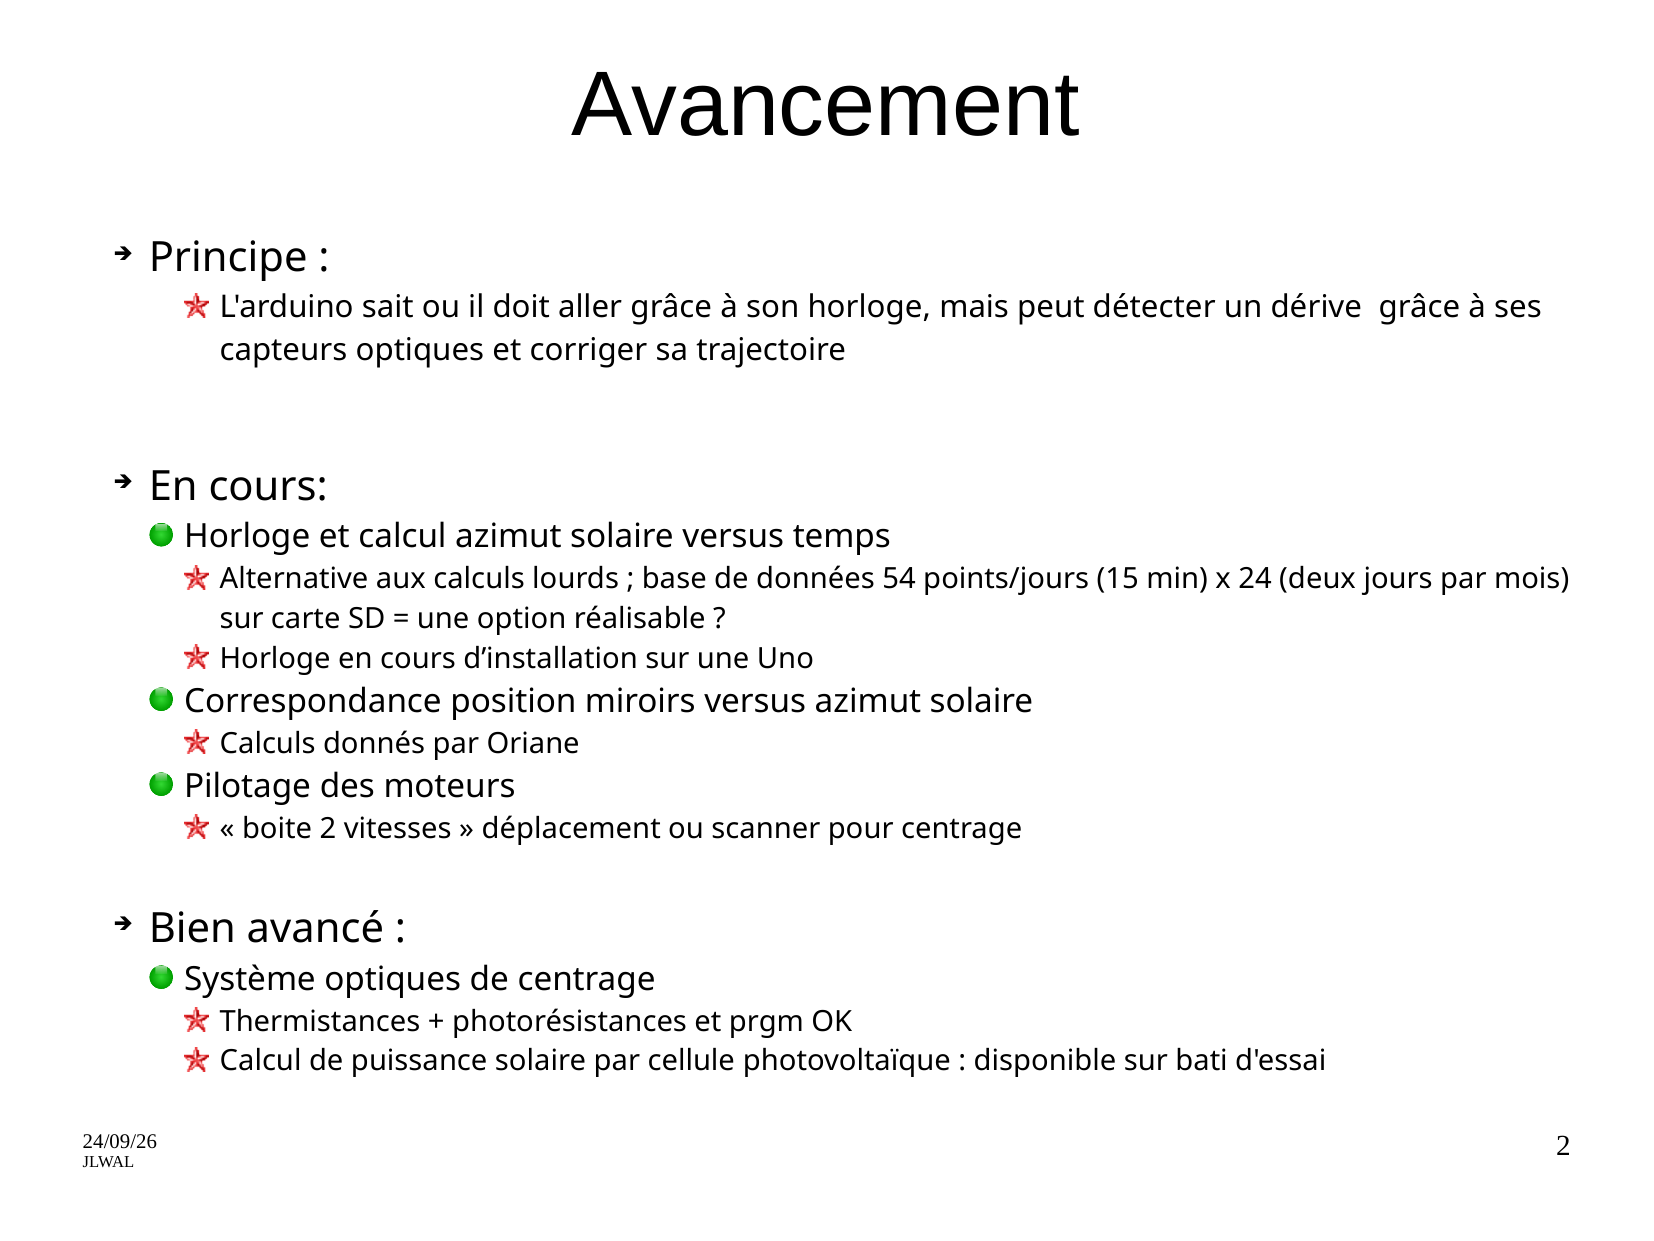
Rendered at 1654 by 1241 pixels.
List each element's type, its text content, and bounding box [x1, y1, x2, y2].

subtitle Principe : L'arduino sait ou il doit aller grâce à son horloge, mais peut détecter un dérive grâce à ses capteurs optiques et corriger sa trajectoire En cours: Horloge et calcul azimut solaire versus temps Alternative aux calculs lourds ; base de données 54 points/jours (15 min) x 24 (deux jours par mois) sur carte SD = une option réalisable ? Horloge en cours d’installation sur une Uno Correspondance position miroirs versus azimut solaire Calculs donnés par Oriane Pilotage des moteurs « boite 2 vitesses » déplacement ou scanner pour centrage Bien avancé : Système optiques de centrage Thermistances + photorésistances et prgm OK Calcul de puissance solaire par cellule photovoltaïque : disponible sur bati d'essai [113, 214, 1602, 1134]
title Avancement [94, 0, 1583, 208]
